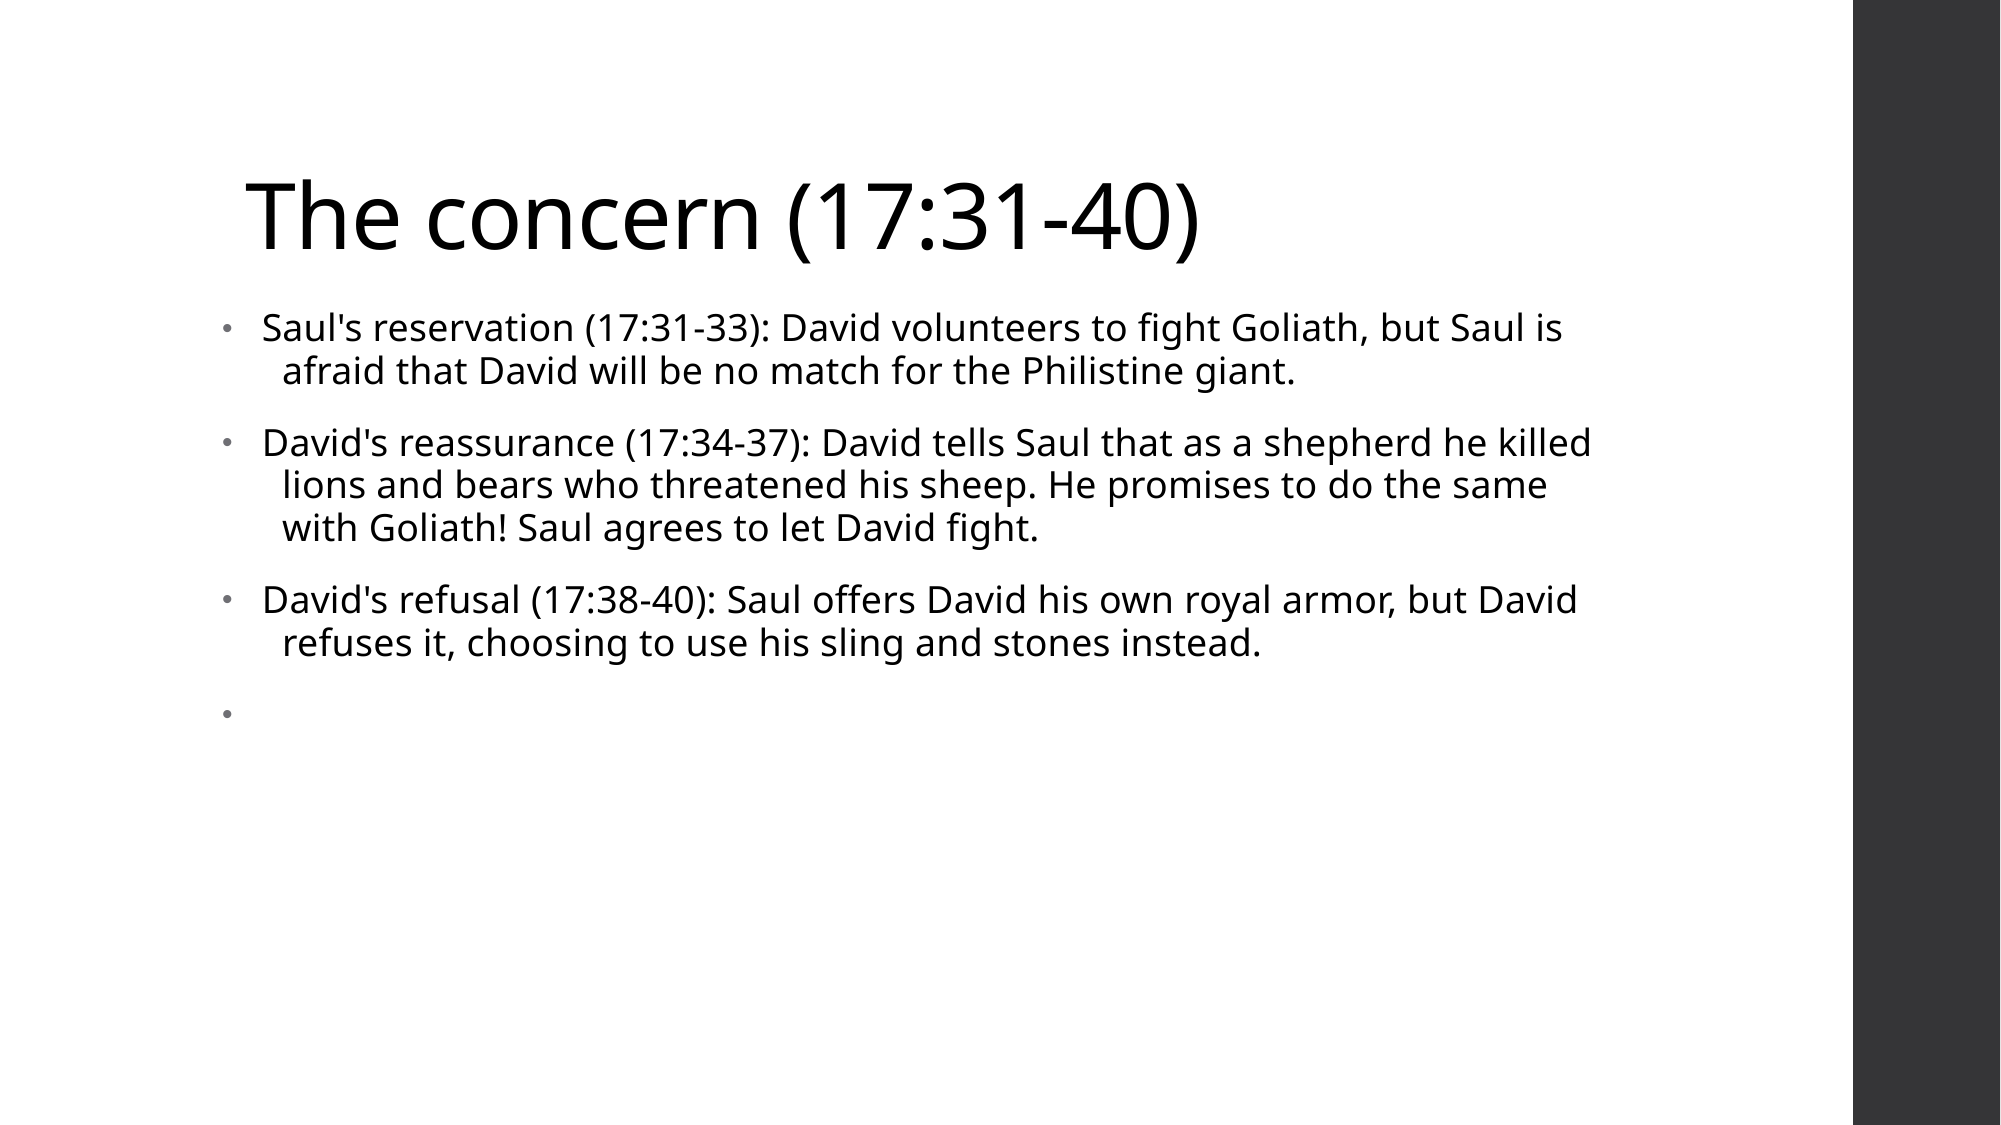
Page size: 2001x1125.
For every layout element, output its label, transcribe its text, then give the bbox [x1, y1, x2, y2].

list Saul's reservation (17:31-33): David volunteers to fight Goliath, but Saul is afraid that David will be no match for the Philistine giant. David's reassurance (17:34-37): David tells Saul that as a shepherd he killed lions and bears who threatened his sheep. He promises to do the same with Goliath! Saul agrees to let David fight. David's refusal (17:38-40): Saul offers David his own royal armor, but David refuses it, choosing to use his sling and stones instead. [206, 299, 1617, 1014]
title The concern (17:31-40) [206, 60, 1797, 278]
